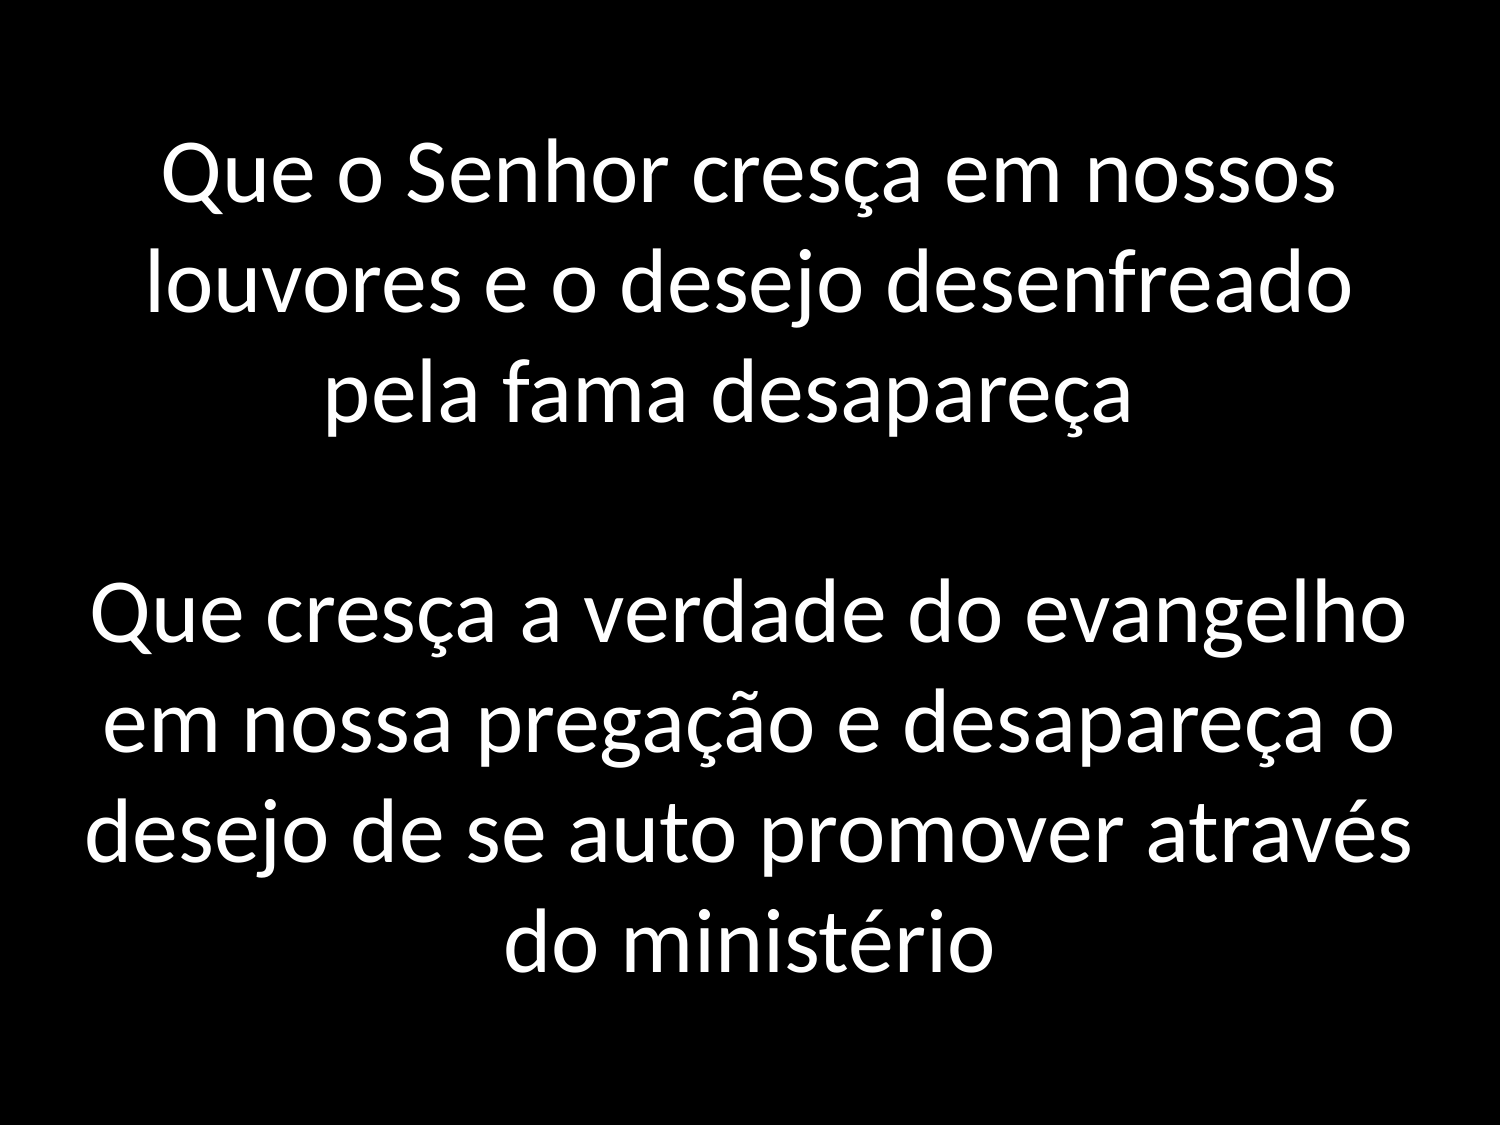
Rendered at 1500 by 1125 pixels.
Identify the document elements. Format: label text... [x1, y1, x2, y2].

title Que o Senhor cresça em nossos louvores e o desejo desenfreado pela fama desapareça Que cresça a verdade do evangelho em nossa pregação e desapareça o desejo de se auto promover através do ministério [46, 23, 1454, 1079]
